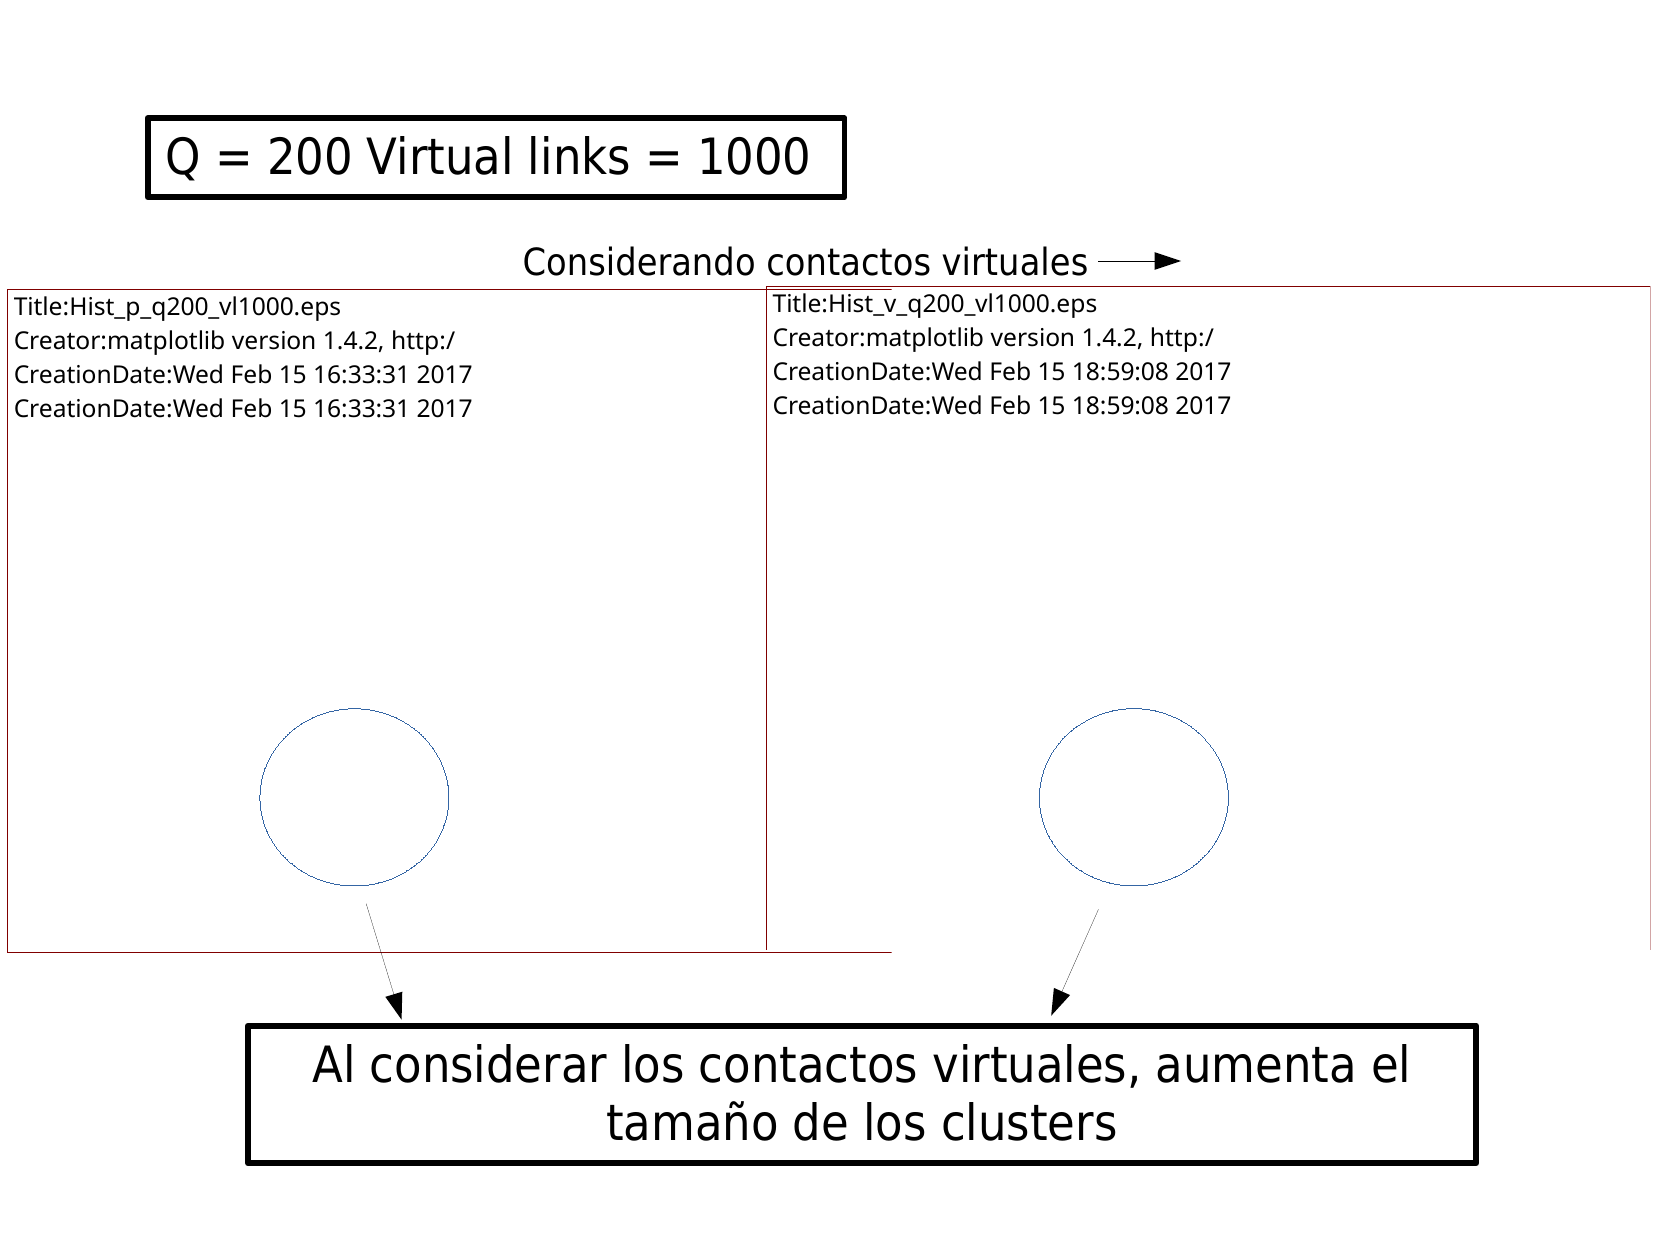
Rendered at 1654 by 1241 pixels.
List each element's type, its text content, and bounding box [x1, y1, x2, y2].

text_box Considerando contactos virtuales [507, 233, 1205, 293]
text_box Q = 200 Virtual links = 1000 [147, 118, 845, 198]
picture [5, 285, 1651, 953]
text_box Al considerar los contactos virtuales, aumenta el tamaño de los clusters [248, 1025, 1477, 1164]
